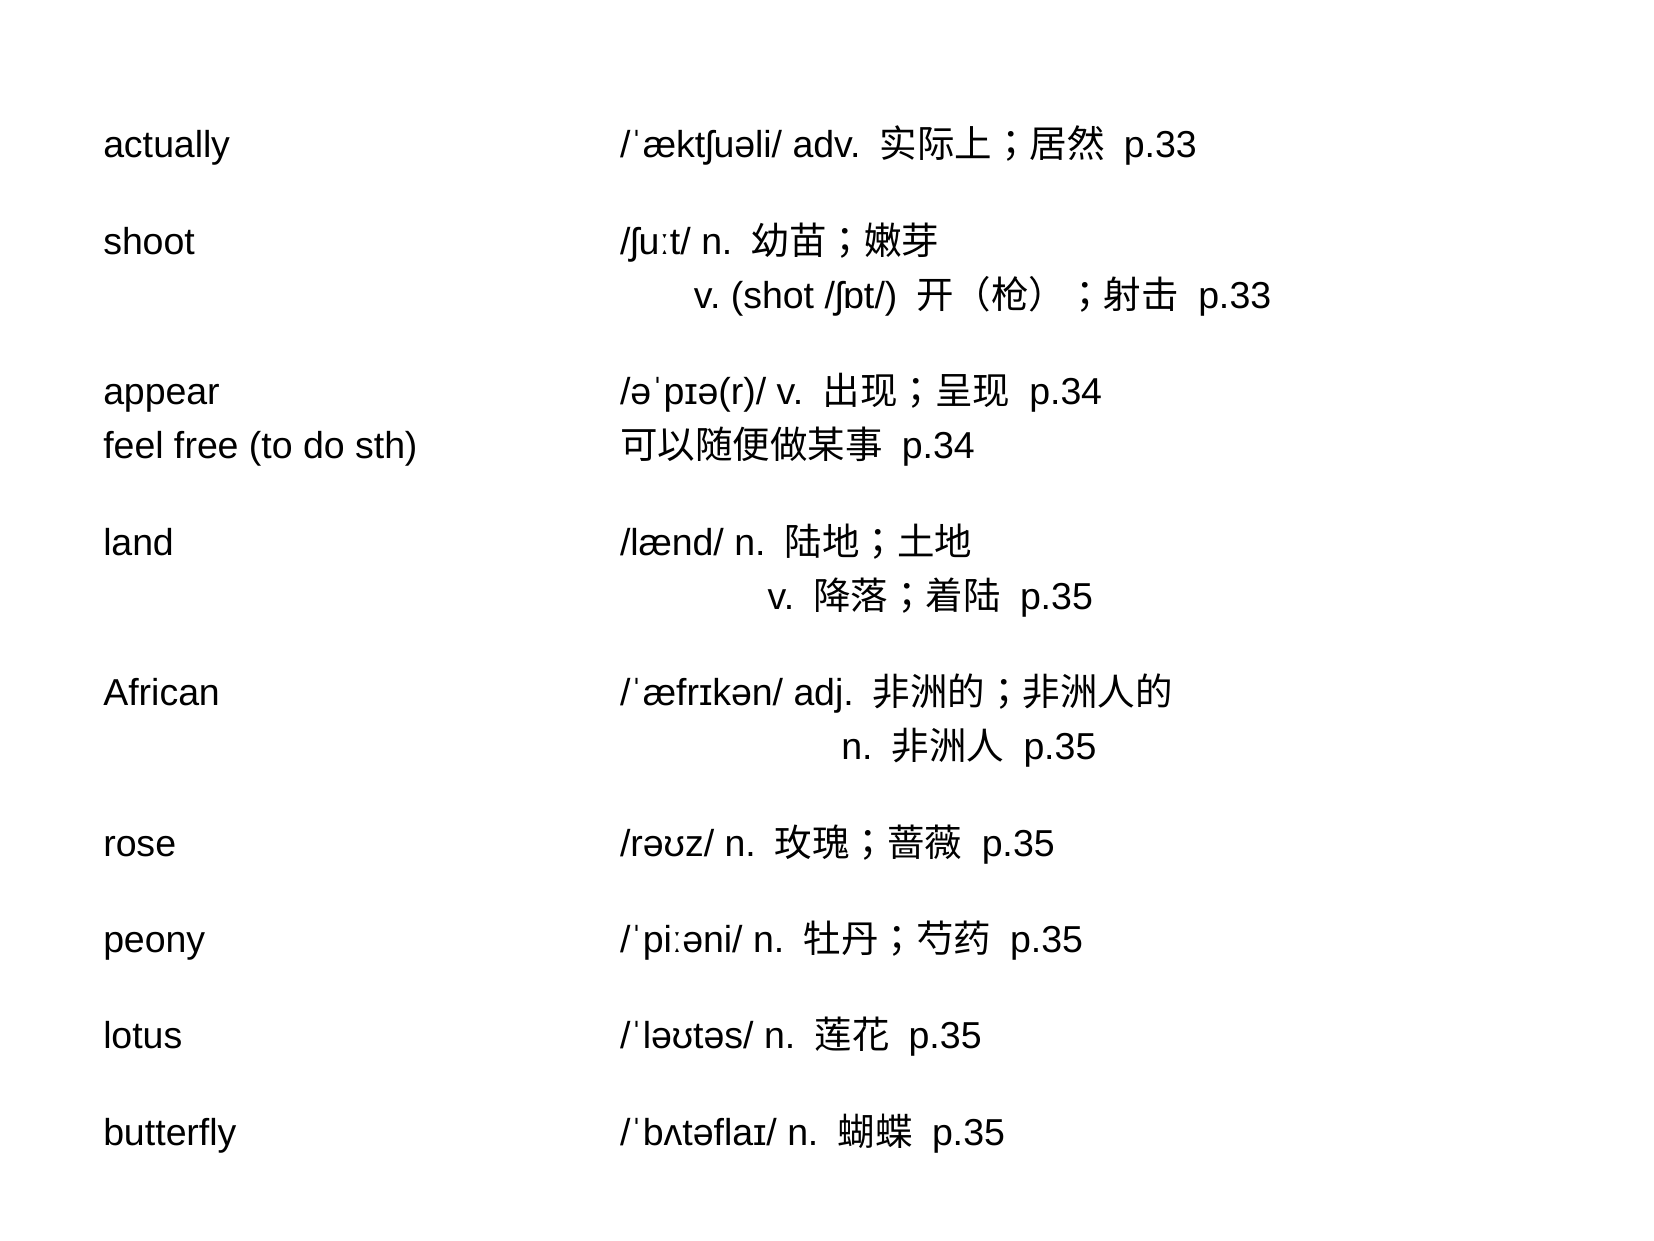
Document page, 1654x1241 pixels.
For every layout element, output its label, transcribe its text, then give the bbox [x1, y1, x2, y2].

text_box actually /ˈæktʃuəli/ adv. 实际上；居然 p.33 shoot /ʃuːt/ n. 幼苗；嫩芽 v. (shot /ʃɒt/) 开（枪）；射击 p.33 appear /əˈpɪə(r)/ v. 出现；呈现 p.34 feel free (to do sth) 可以随便做某事 p.34 land /lænd/ n. 陆地；土地 v. 降落；着陆 p.35 African /ˈæfrɪkən/ adj. 非洲的；非洲人的 n. 非洲人 p.35 rose /rəʊz/ n. 玫瑰；蔷薇 p.35 peony /ˈpiːəni/ n. 牡丹；芍药 p.35 lotus /ˈləʊtəs/ n. 莲花 p.35 butterfly /ˈbʌtəflaɪ/ n. 蝴蝶 p.35 [88, 107, 1506, 1063]
